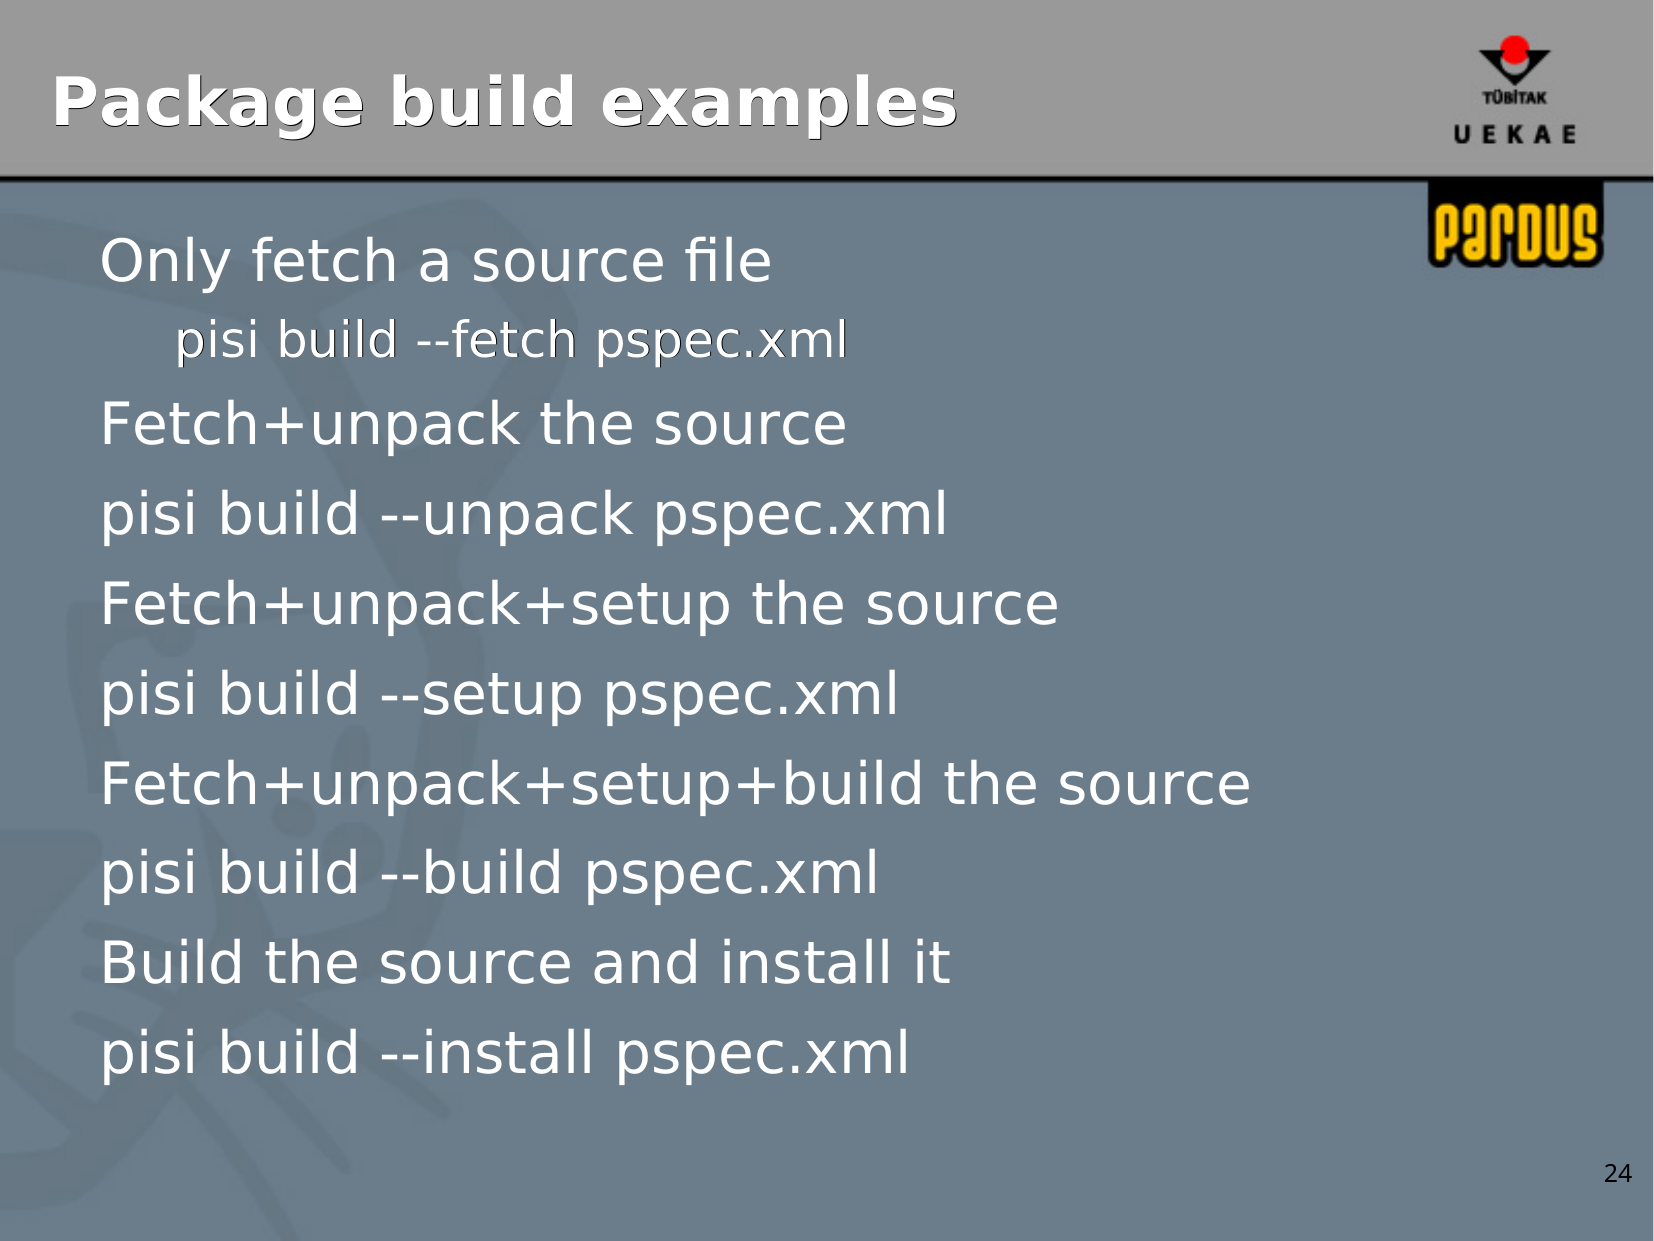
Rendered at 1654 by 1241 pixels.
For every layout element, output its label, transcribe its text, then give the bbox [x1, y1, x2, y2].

picture [0, 0, 1654, 1241]
title Package build examples [35, 43, 1449, 158]
list Only fetch a source file pisi build --fetch pspec.xml Fetch+unpack the source pisi build --unpack pspec.xml Fetch+unpack+setup the source pisi build --setup pspec.xml Fetch+unpack+setup+build the source pisi build --build pspec.xml Build the source and install it pisi build --install pspec.xml [84, 216, 1480, 1092]
